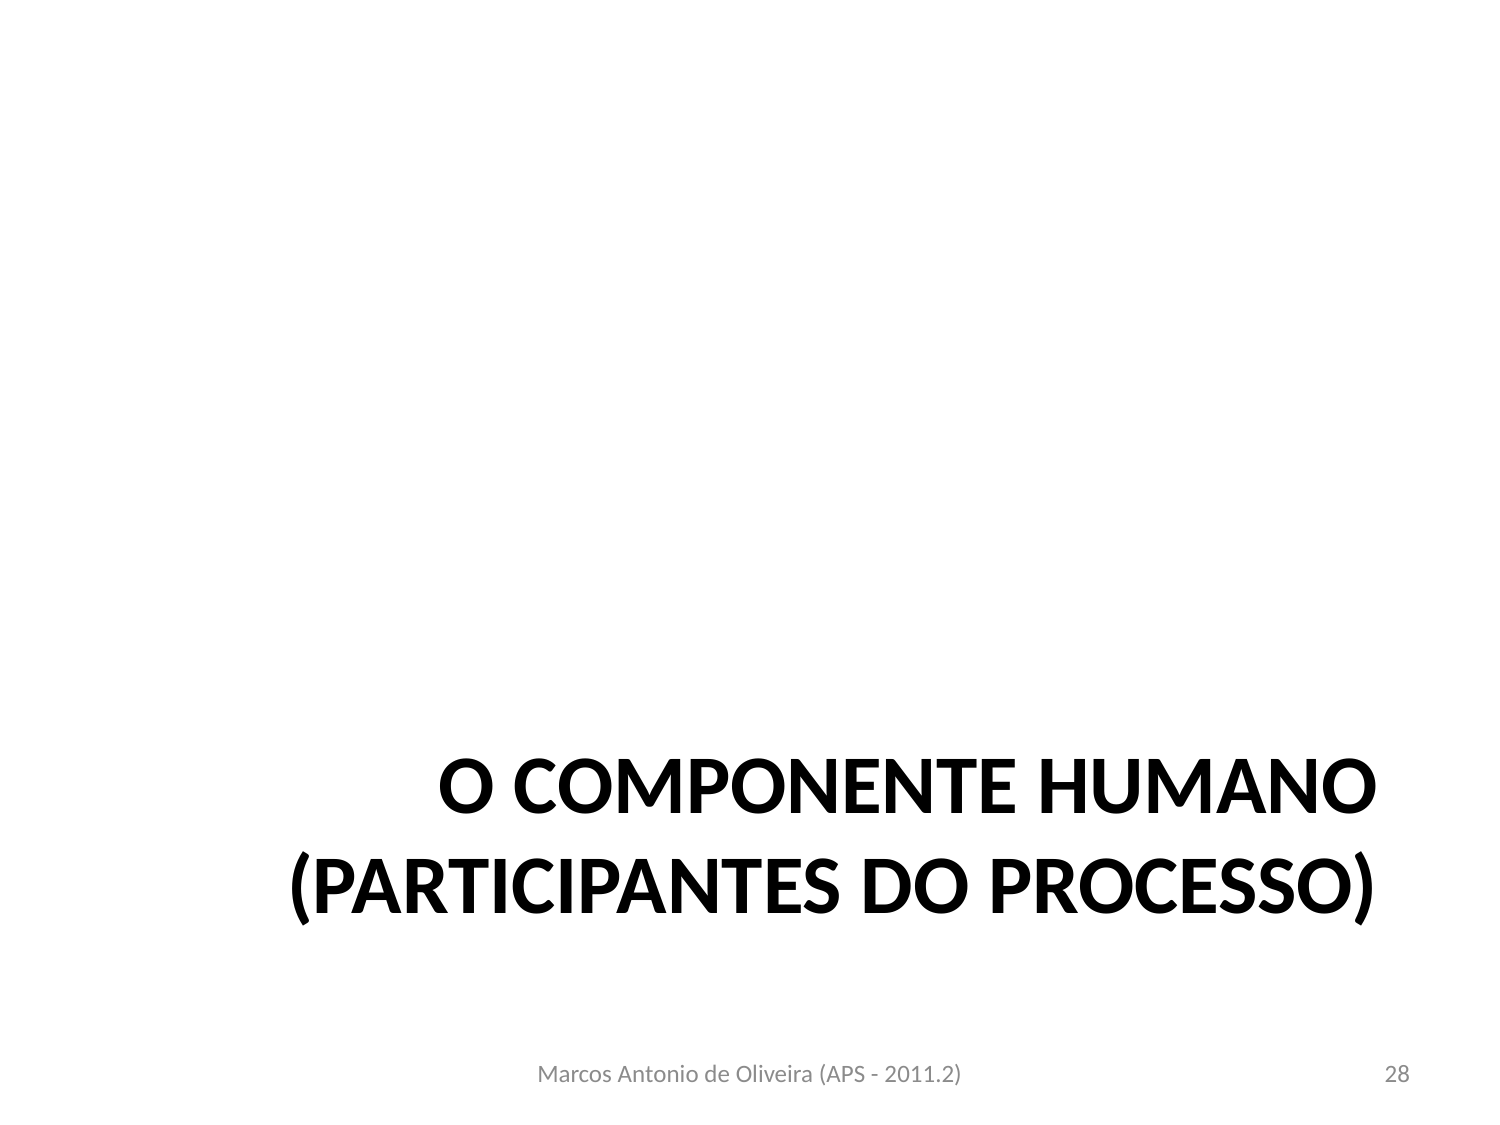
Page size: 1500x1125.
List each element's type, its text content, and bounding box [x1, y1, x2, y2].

slide_number <número> [1074, 1042, 1425, 1103]
title O componente humano (participantes do processo) [118, 722, 1394, 947]
footer Marcos Antonio de Oliveira (APS - 2011.2) [512, 1042, 988, 1103]
